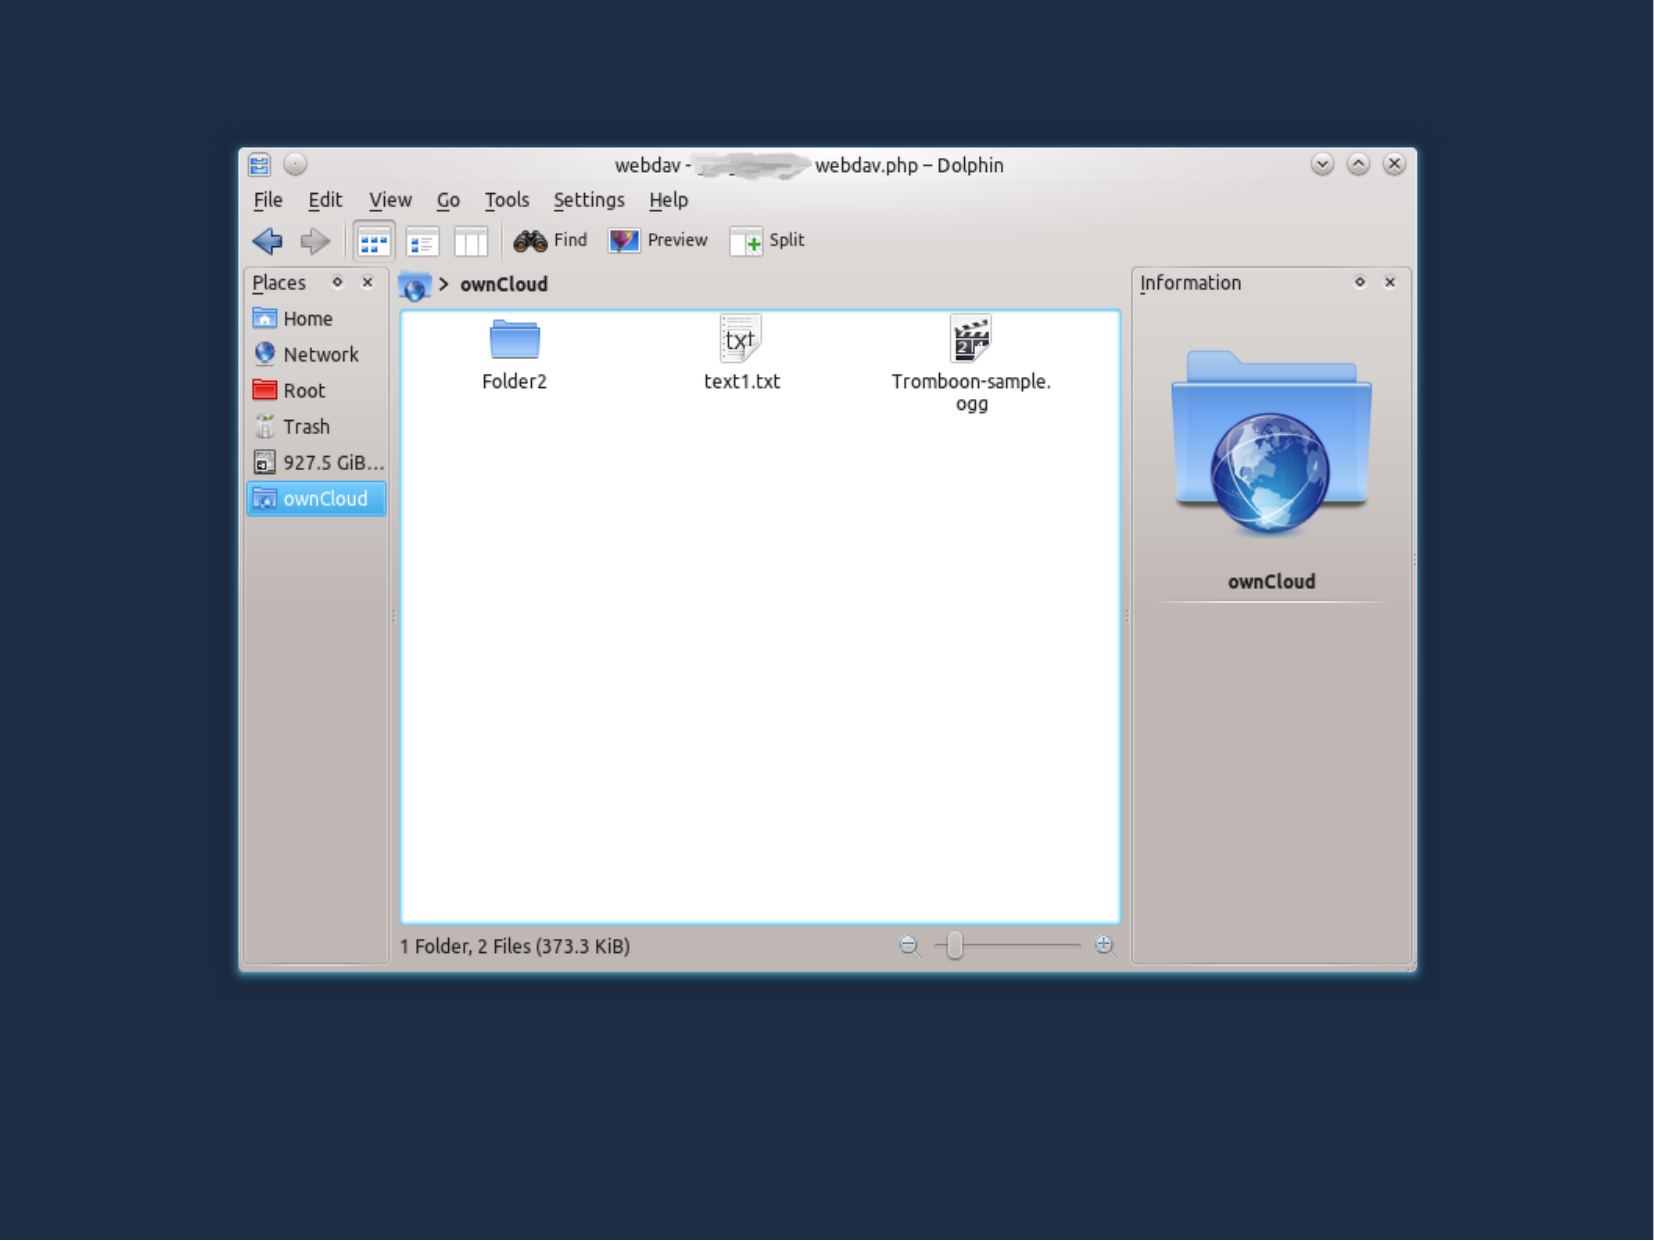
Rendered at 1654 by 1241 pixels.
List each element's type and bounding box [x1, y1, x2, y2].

picture [176, 85, 1480, 1035]
